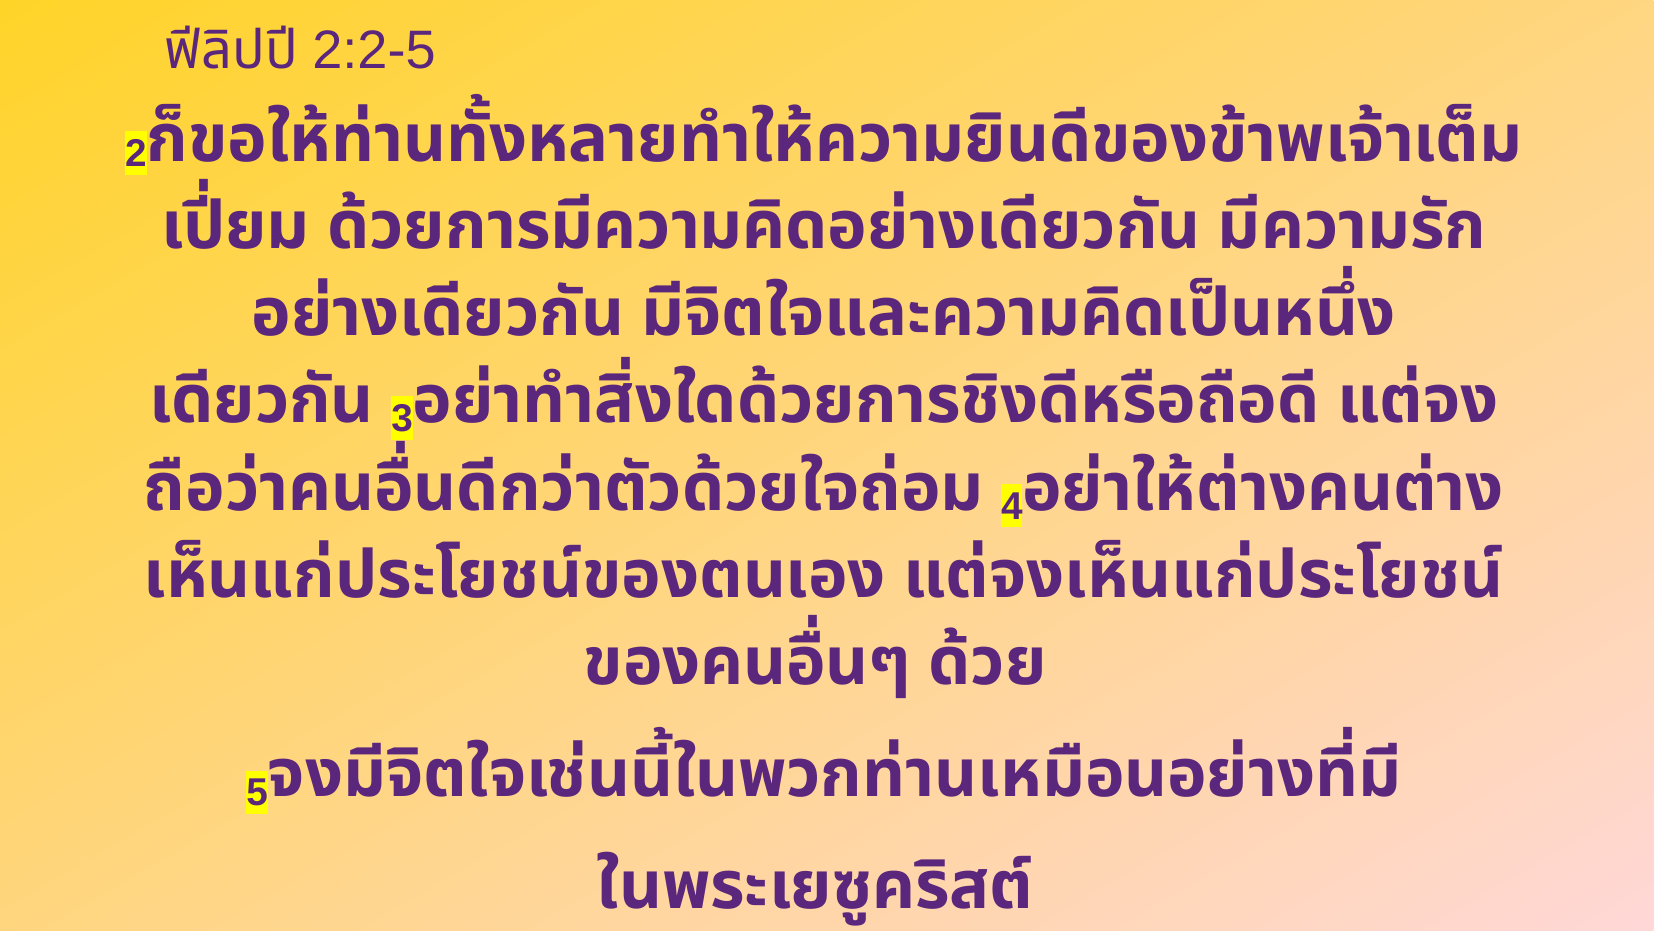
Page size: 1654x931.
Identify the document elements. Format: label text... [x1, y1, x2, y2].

text_box 2ก็ขอให้ท่านทั้งหลายทำให้ความยินดีของข้าพเจ้าเต็มเปี่ยม ด้วยการมีความคิดอย่างเดียวกัน มีความรักอย่างเดียวกัน มีจิตใจและความคิดเป็นหนึ่งเดียวกัน 3อย่าทำสิ่งใดด้วยการชิงดีหรือถือดี แต่จงถือว่าคนอื่นดีกว่าตัวด้วยใจถ่อม 4อย่าให้ต่างคนต่างเห็นแก่ประโยชน์ของตนเอง แต่จงเห็นแก่ประโยชน์ของคนอื่นๆ ด้วย 5จงมีจิตใจเช่นนี้ในพวกท่านเหมือนอย่างที่มี ในพระเยซูคริสต์ [92, 93, 1556, 873]
text_box ฟีลิปปี 2:2-5 [150, 12, 1538, 93]
